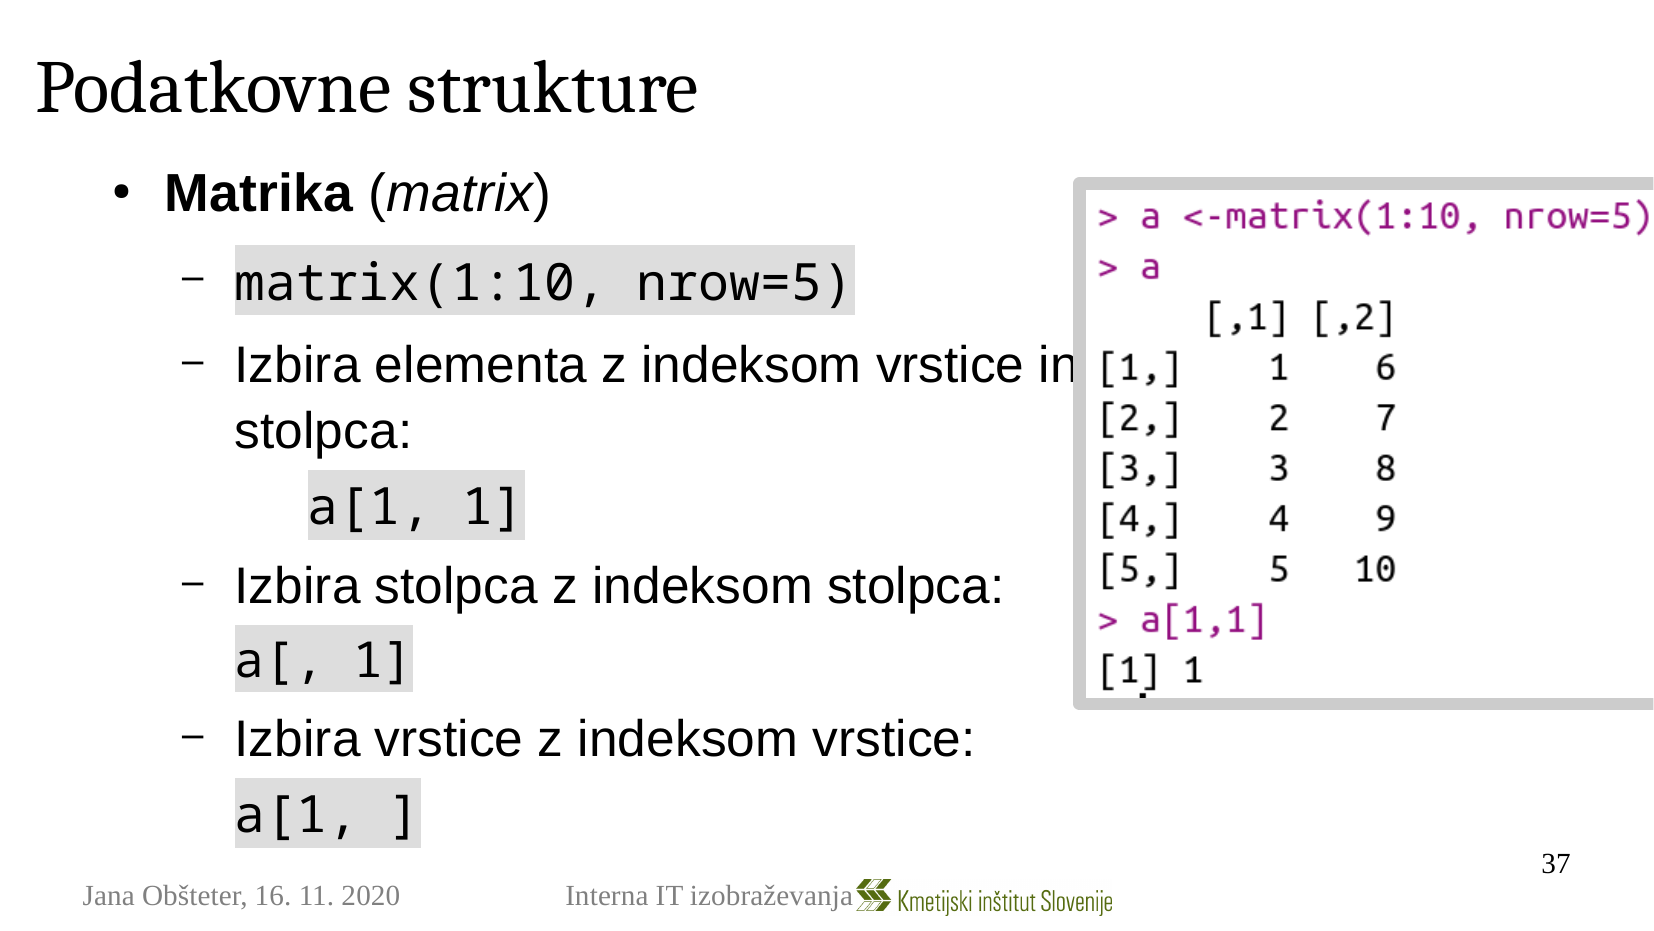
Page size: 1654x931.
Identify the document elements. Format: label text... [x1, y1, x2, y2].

list Matrika (matrix) matrix(1:10, nrow=5) Izbira elementa z indeksom vrstice in stolpca: a[1, 1] Izbira stolpca z indeksom stolpca: a[, 1] Izbira vrstice z indeksom vrstice: a[1, ] [94, 153, 1088, 851]
title Podatkovne strukture [35, 21, 1524, 154]
picture [1085, 189, 1654, 698]
picture [856, 879, 1112, 916]
